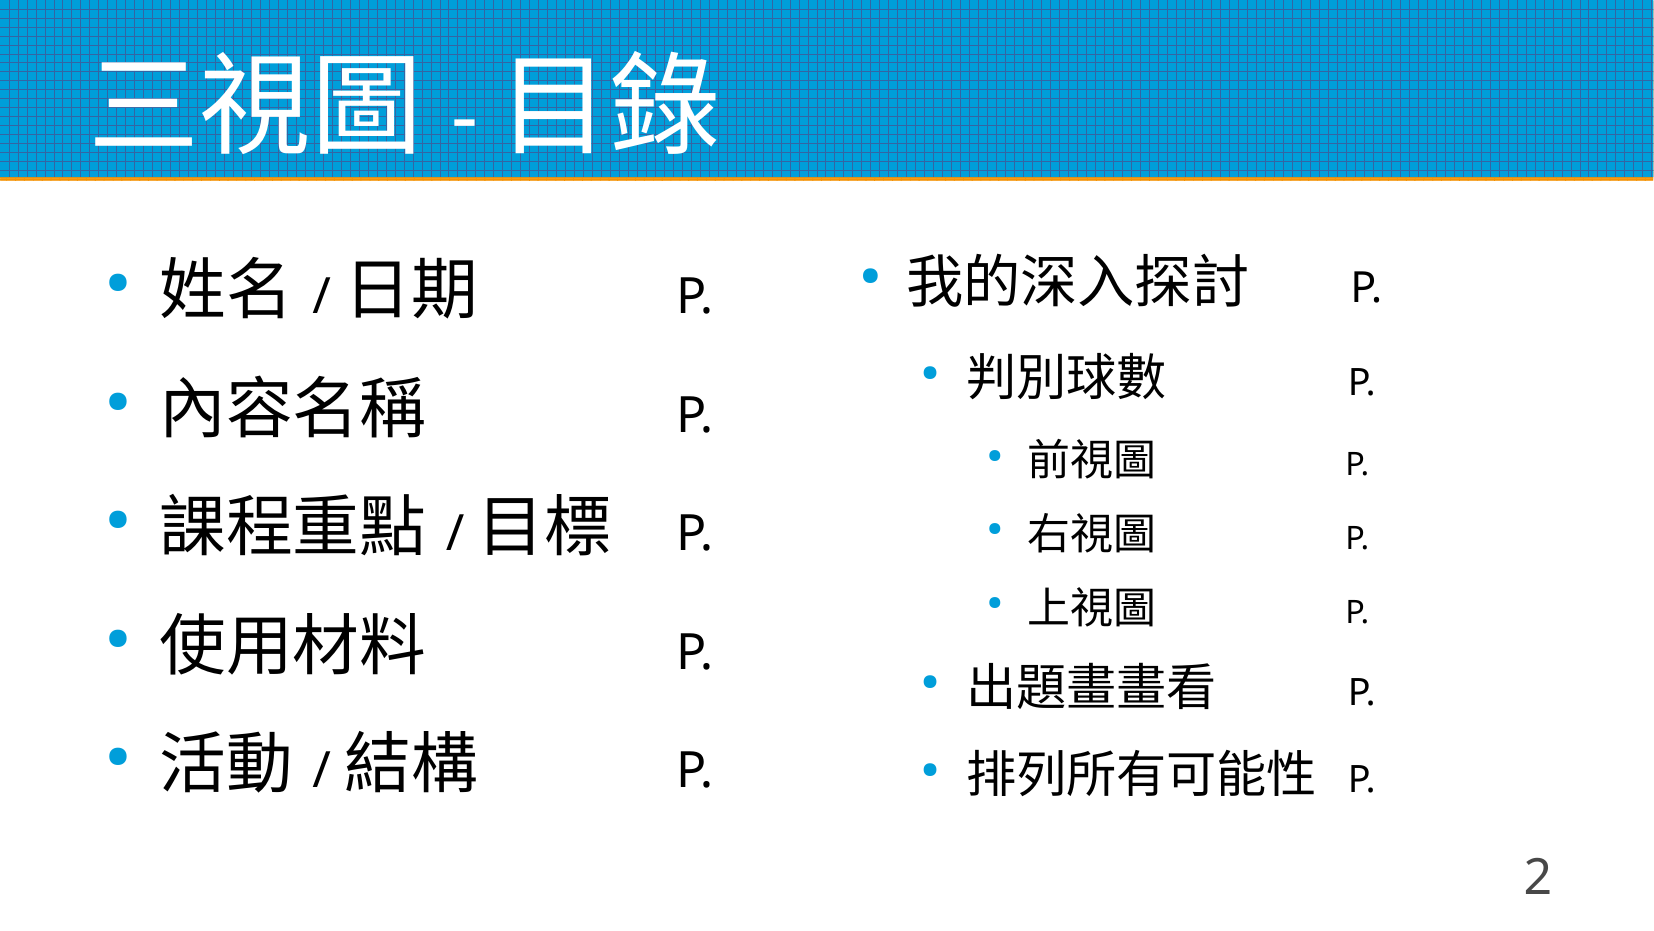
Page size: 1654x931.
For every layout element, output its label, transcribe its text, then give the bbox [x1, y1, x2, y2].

list 姓名/日期 P. 內容名稱 P. 課程重點/目標 P. 使用材料 P. 活動/結構 P. [88, 236, 809, 813]
title 三視圖-目錄 [88, 14, 1565, 178]
list 我的深入探討 P. 判別球數 P. 前視圖 P. 右視圖 P. 上視圖 P. 出題畫畫看 P. 排列所有可能性 P. [845, 236, 1566, 813]
